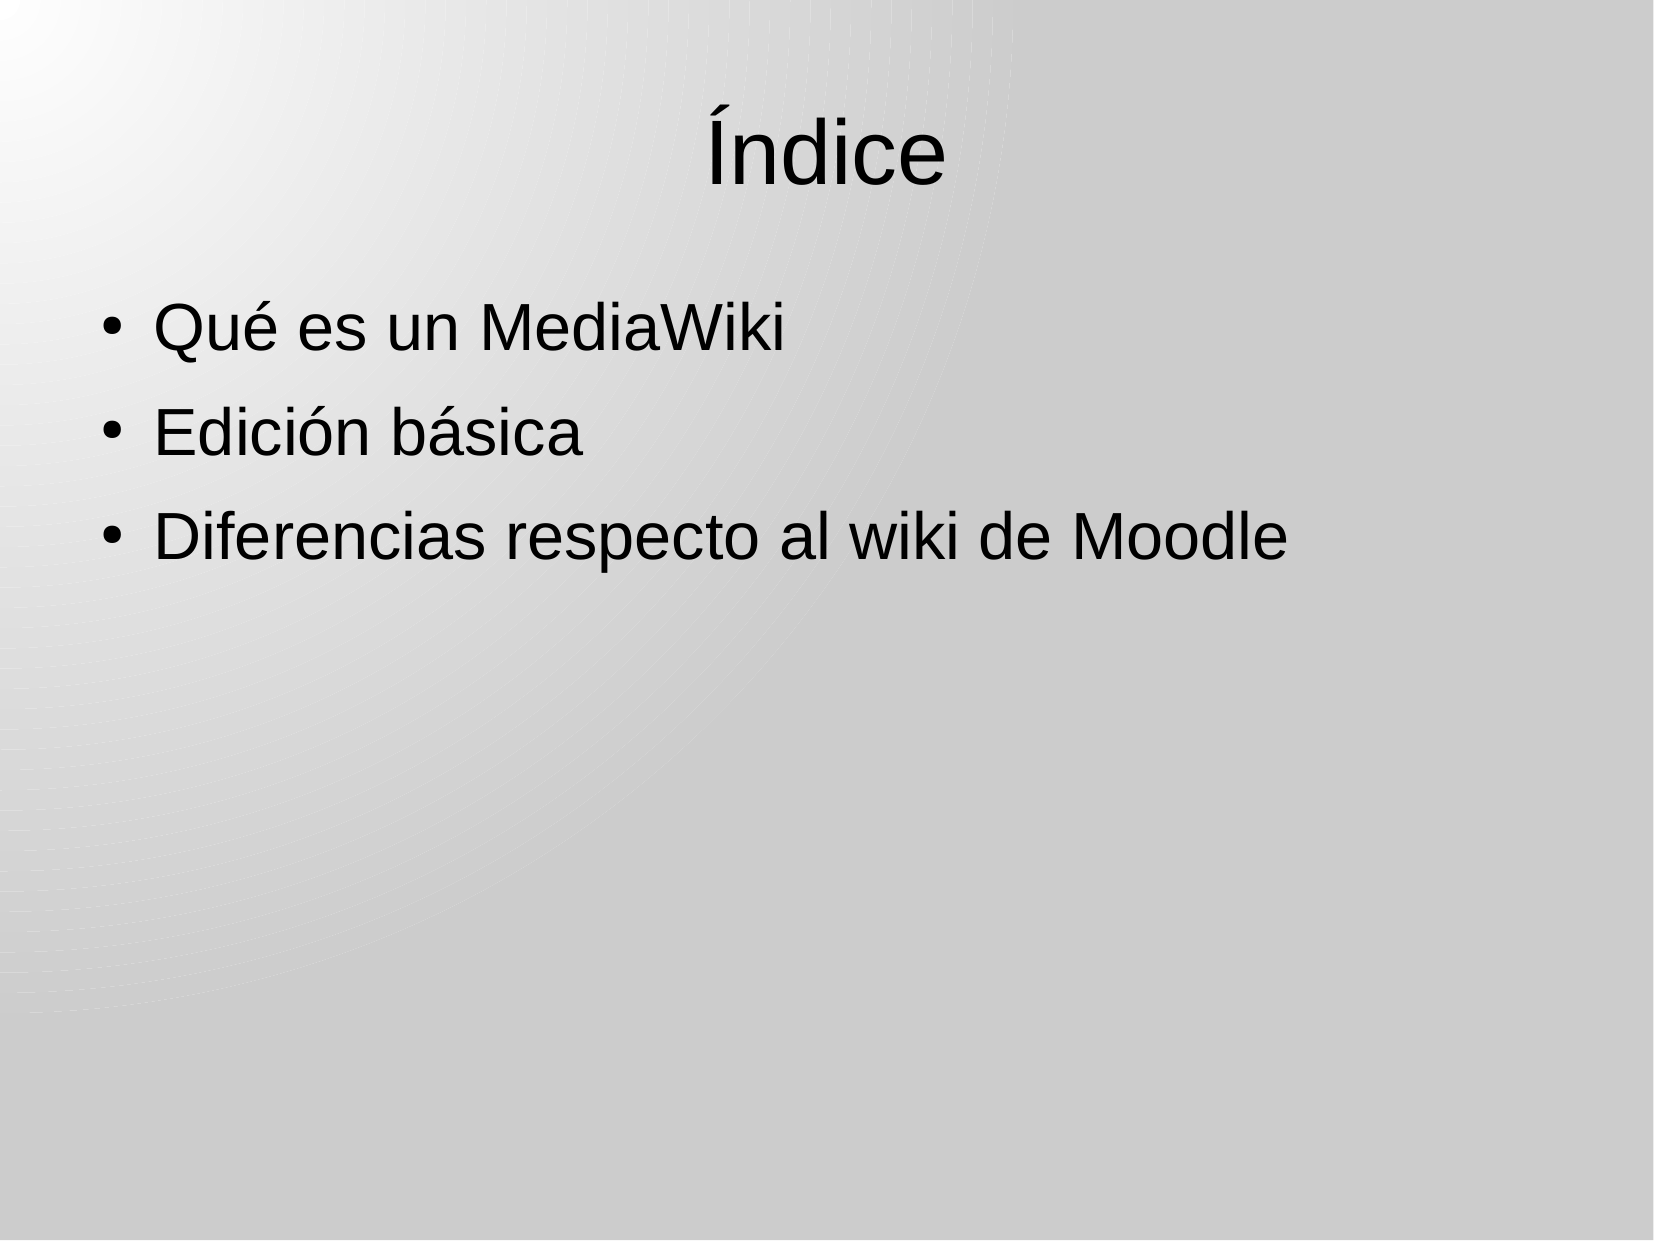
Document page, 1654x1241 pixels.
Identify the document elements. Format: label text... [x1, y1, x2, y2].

title Índice [82, 49, 1571, 257]
list Qué es un MediaWiki Edición básica Diferencias respecto al wiki de Moodle [82, 290, 1538, 1109]
